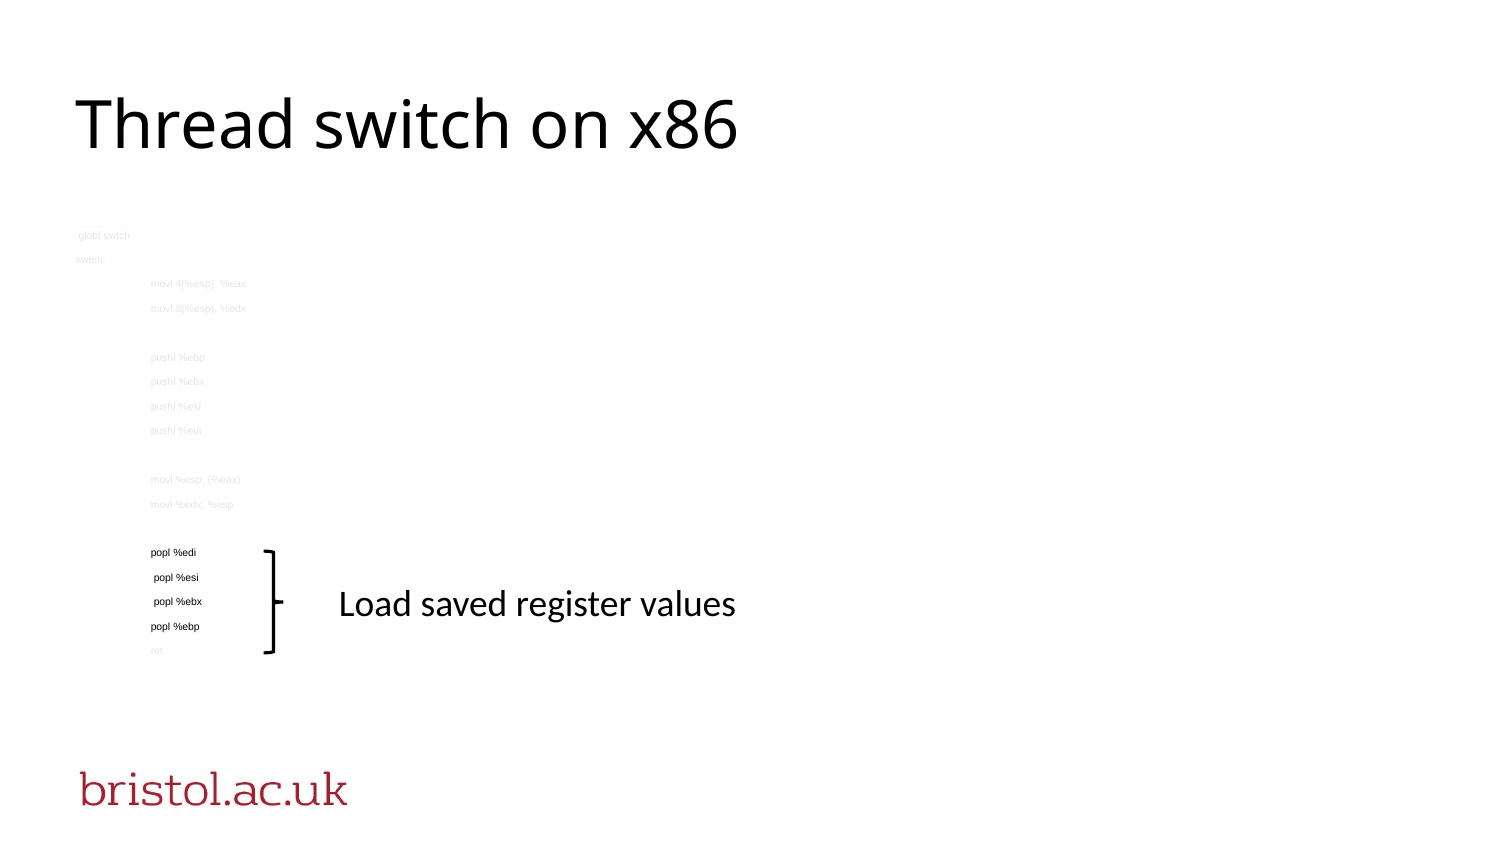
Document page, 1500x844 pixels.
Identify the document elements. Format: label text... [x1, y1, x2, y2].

text_box Load saved register values [323, 571, 756, 633]
title Thread switch on x86 [60, 44, 1440, 209]
list .globl swtch swtch: movl 4(%esp), %eax movl 8(%esp), %edx pushl %ebp pushl %ebx pushl %esi pushl %edi movl %esp, (%eax) movl %edx, %esp popl %edi popl %esi popl %ebx popl %ebp ret [60, 224, 1440, 699]
